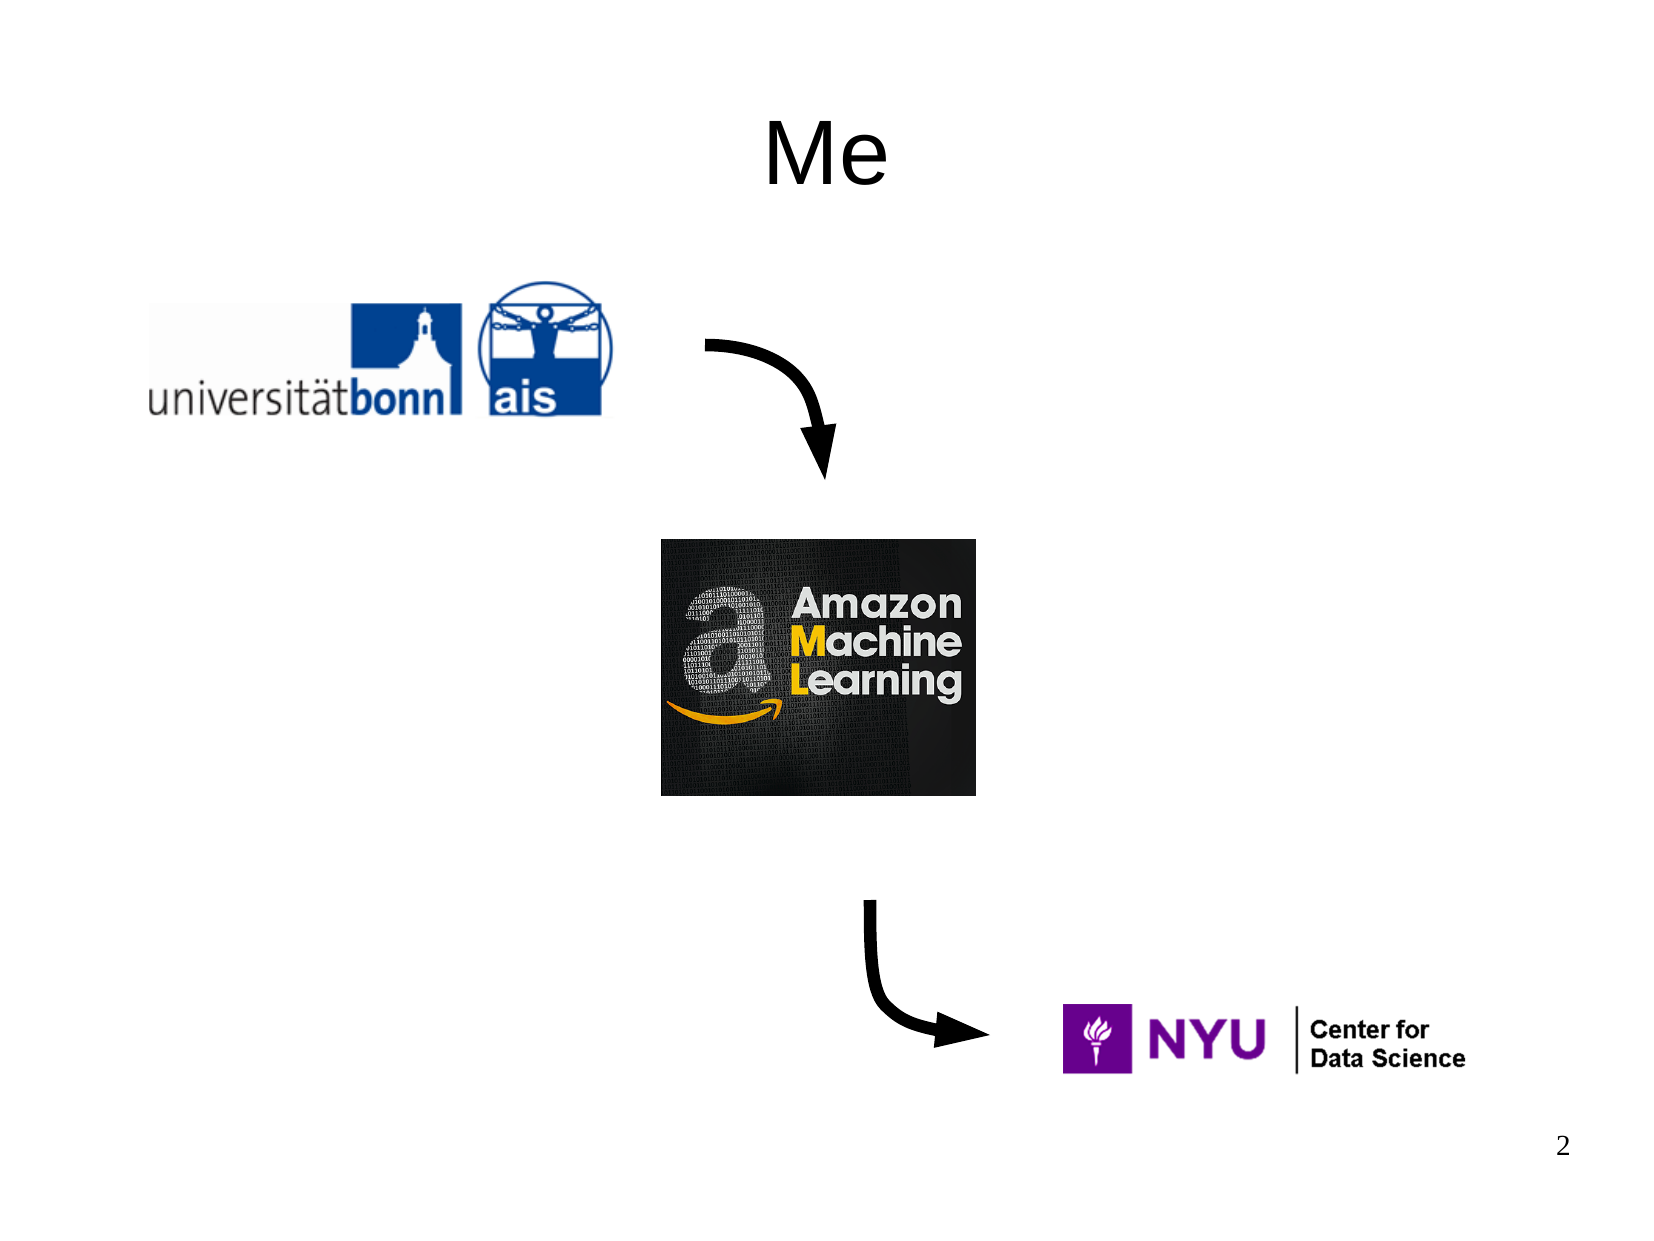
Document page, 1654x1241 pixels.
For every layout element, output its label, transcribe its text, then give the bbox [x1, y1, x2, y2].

picture [661, 539, 976, 797]
picture [149, 280, 616, 421]
title Me [82, 49, 1571, 257]
picture [1063, 1004, 1531, 1081]
